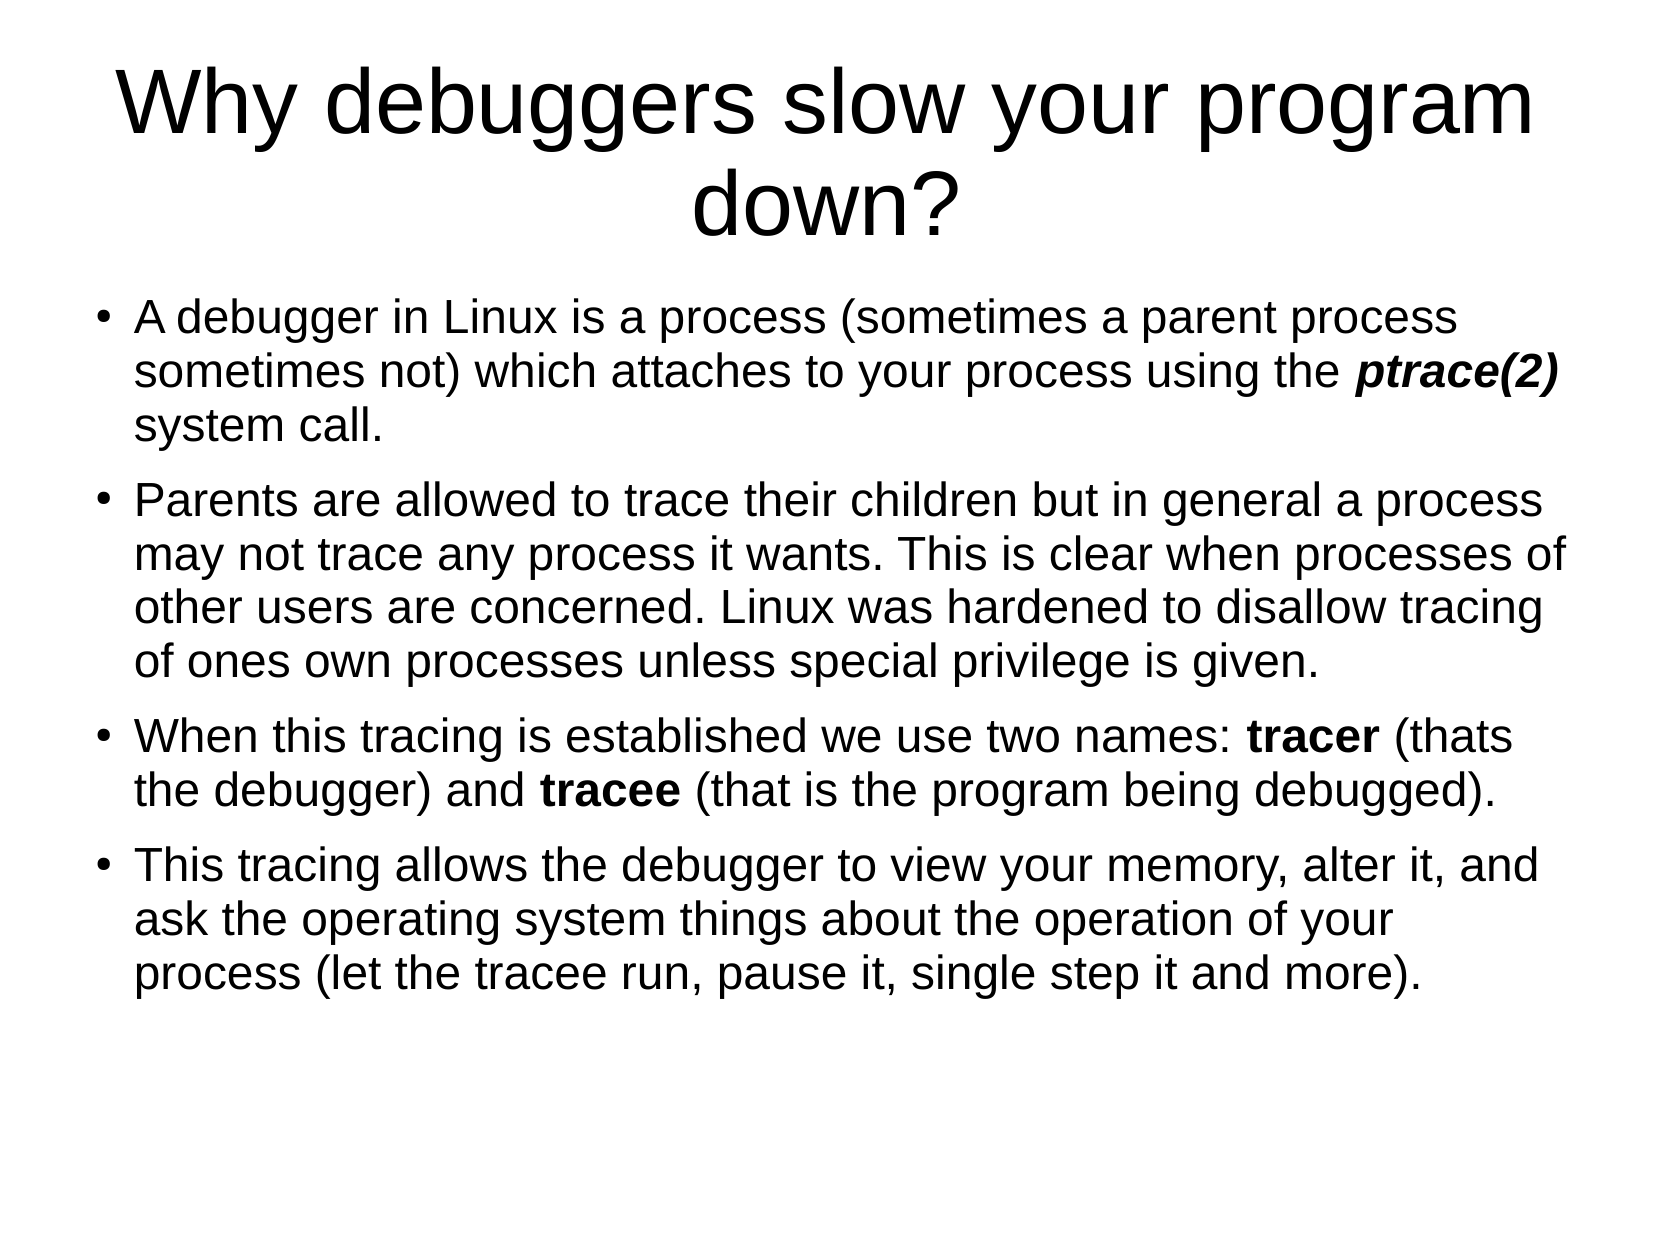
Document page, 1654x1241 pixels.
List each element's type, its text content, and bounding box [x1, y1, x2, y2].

title Why debuggers slow your program down? [82, 49, 1571, 257]
list A debugger in Linux is a process (sometimes a parent process sometimes not) which attaches to your process using the ptrace(2) system call. Parents are allowed to trace their children but in general a process may not trace any process it wants. This is clear when processes of other users are concerned. Linux was hardened to disallow tracing of ones own processes unless special privilege is given. When this tracing is established we use two names: tracer (thats the debugger) and tracee (that is the program being debugged). This tracing allows the debugger to view your memory, alter it, and ask the operating system things about the operation of your process (let the tracee run, pause it, single step it and more). [82, 290, 1571, 1010]
